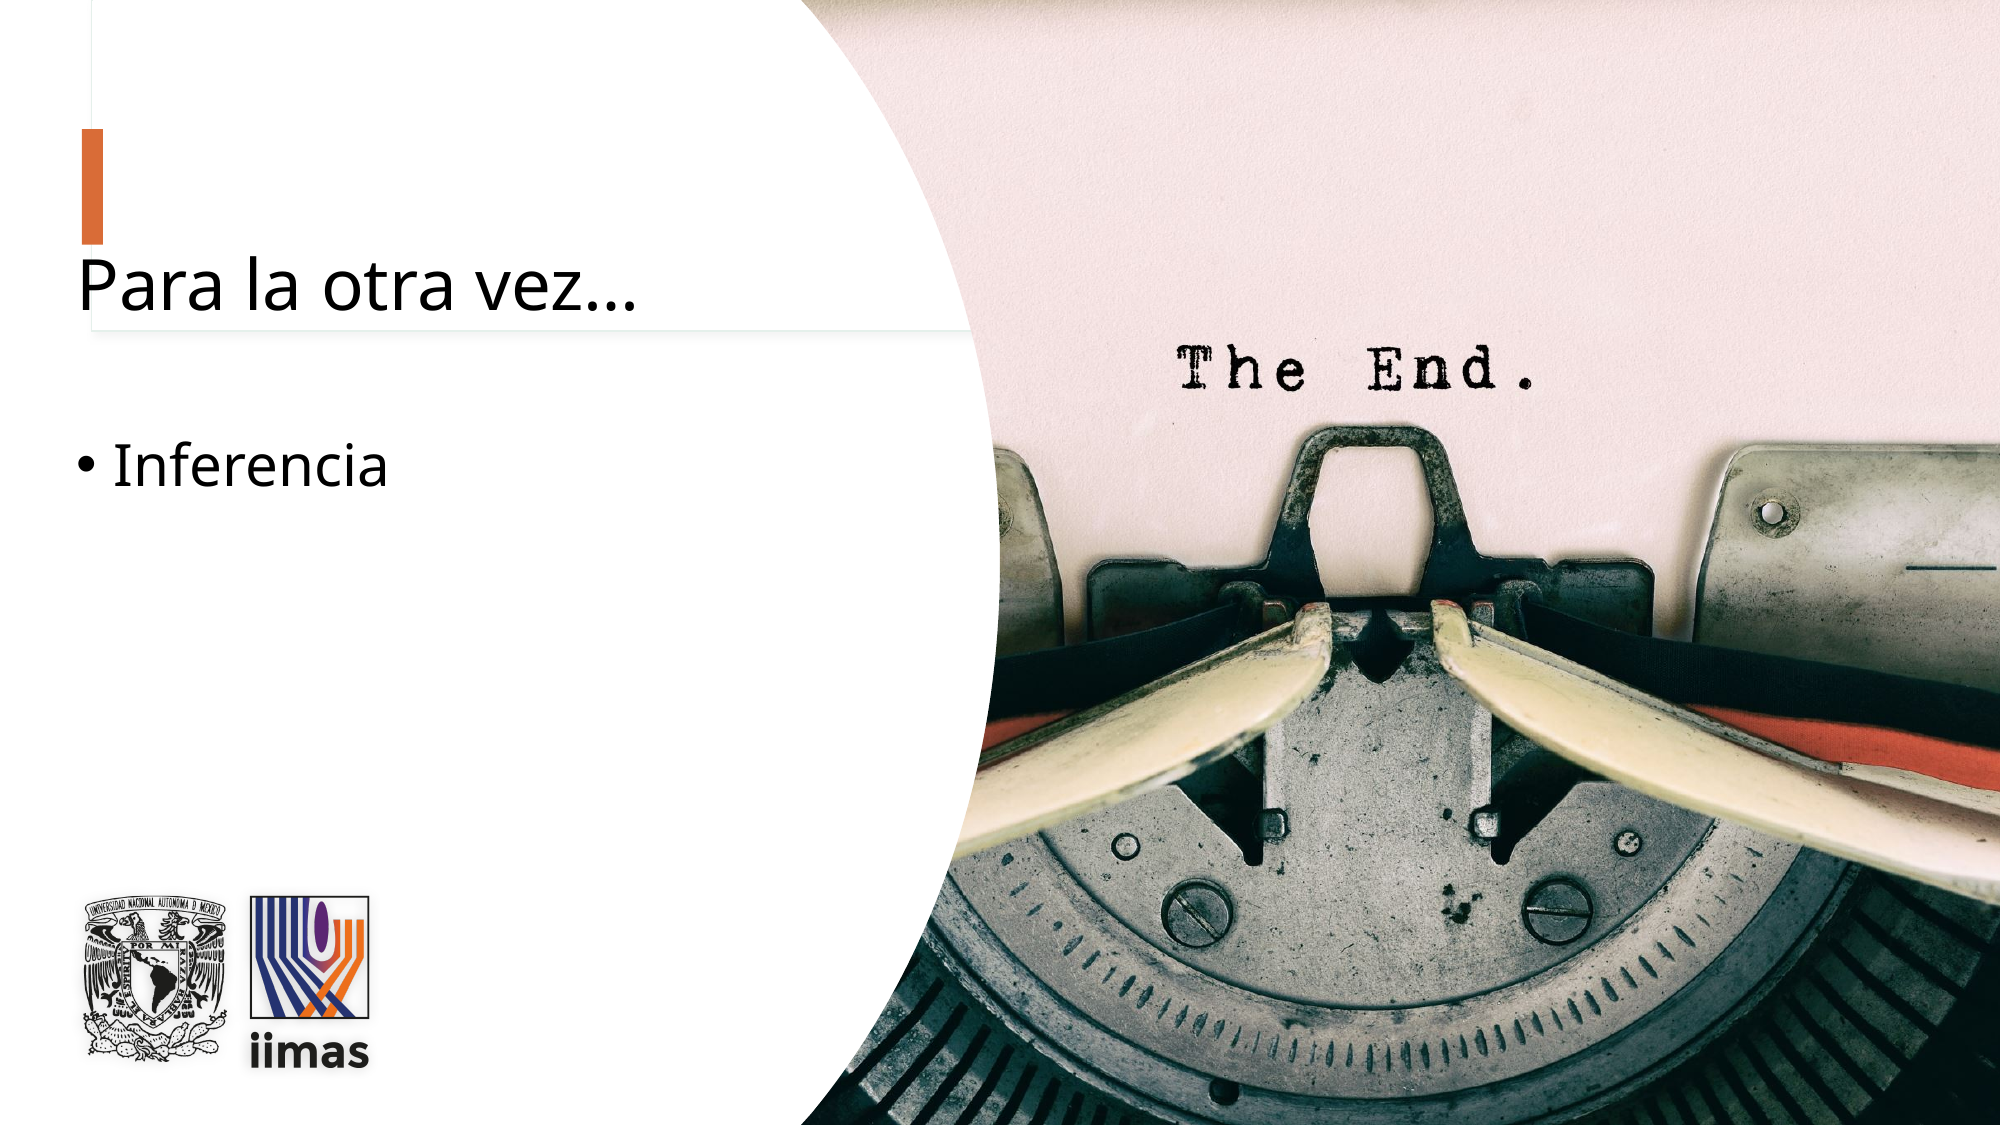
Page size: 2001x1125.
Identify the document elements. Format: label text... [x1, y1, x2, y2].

text_box [801, 0, 2000, 1125]
text_box [78, 887, 374, 1087]
list Inferencia [61, 413, 893, 972]
title Para la otra vez… [61, 140, 881, 333]
